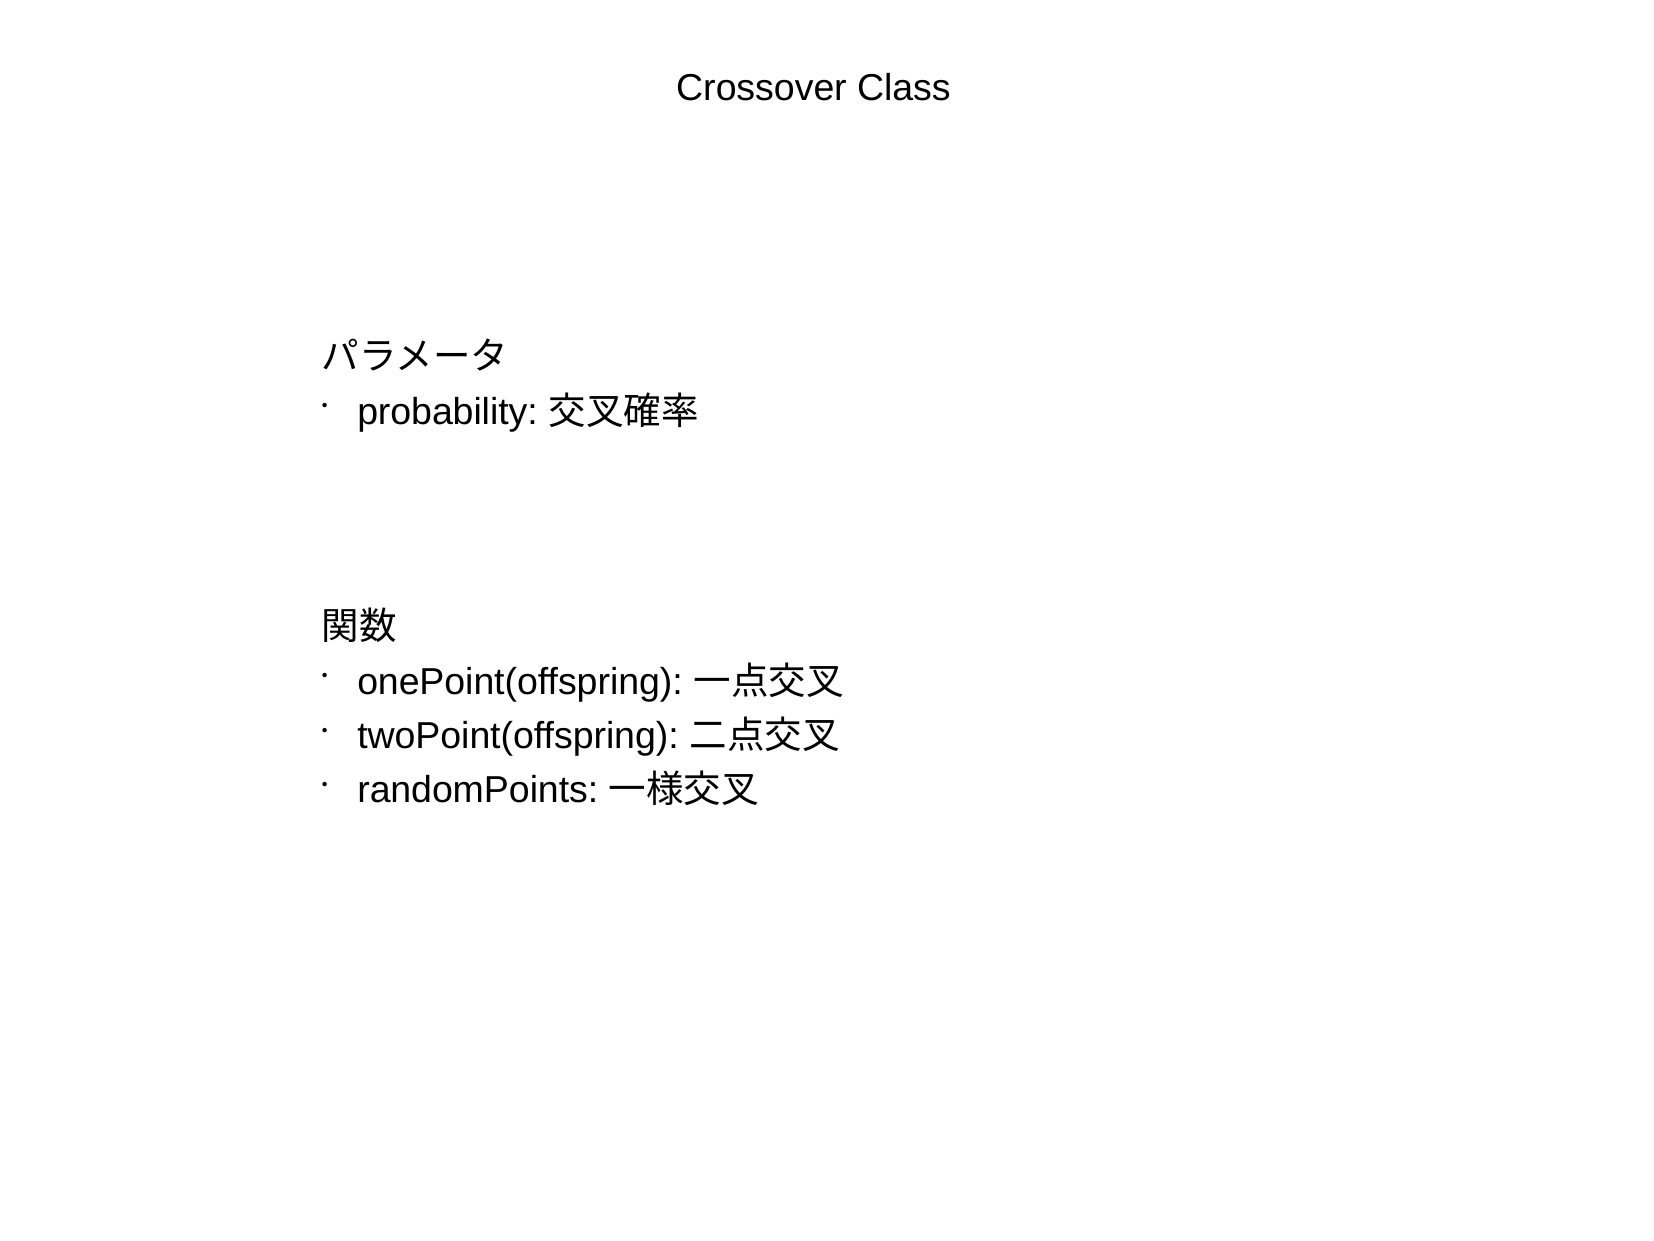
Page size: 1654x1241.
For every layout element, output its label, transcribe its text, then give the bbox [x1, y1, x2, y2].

text_box パラメータ probability: 交叉確率 [307, 318, 714, 414]
text_box 関数 onePoint(offspring): 一点交叉 twoPoint(offspring): 二点交叉 randomPoints: 一様交叉 [307, 589, 859, 768]
text_box Crossover Class [661, 59, 966, 116]
